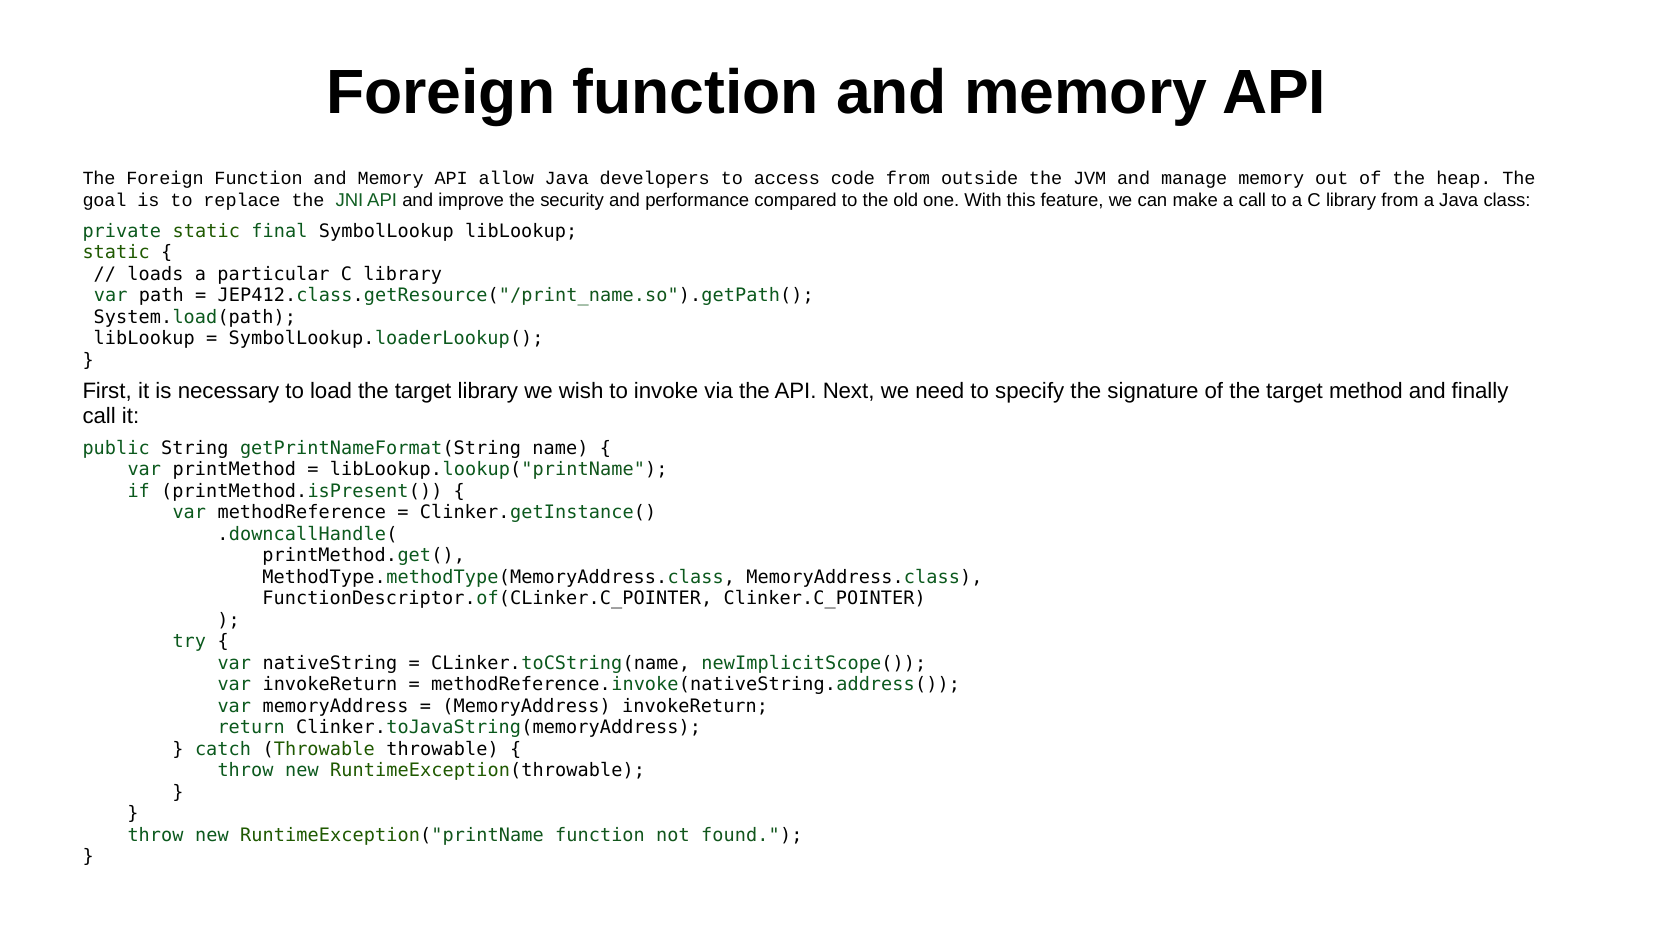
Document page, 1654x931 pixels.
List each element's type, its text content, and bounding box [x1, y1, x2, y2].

title Foreign function and memory API [82, 6, 1571, 177]
list The Foreign Function and Memory API allow Java developers to access code from outside the JVM and manage memory out of the heap. The goal is to replace the JNI API and improve the security and performance compared to the old one. With this feature, we can make a call to a C library from a Java class: private static final SymbolLookup libLookup; static { // loads a particular C library var path = JEP412.class.getResource("/print_name.so").getPath(); System.load(path); libLookup = SymbolLookup.loaderLookup(); } First, it is necessary to load the target library we wish to invoke via the API. Next, we need to specify the signature of the target method and finally call it: public String getPrintNameFormat(String name) { var printMethod = libLookup.lookup("printName"); if (printMethod.isPresent()) { var methodReference = Clinker.getInstance() .downcallHandle( printMethod.get(), MethodType.methodType(MemoryAddress.class, MemoryAddress.class), FunctionDescriptor.of(CLinker.C_POINTER, Clinker.C_POINTER) ); try { var nativeString = CLinker.toCString(name, newImplicitScope()); var invokeReturn = methodReference.invoke(nativeString.address()); var memoryAddress = (MemoryAddress) invokeReturn; return Clinker.toJavaString(memoryAddress); } catch (Throwable throwable) { throw new RuntimeException(throwable); } } throw new RuntimeException("printName function not found."); } [82, 168, 1538, 889]
